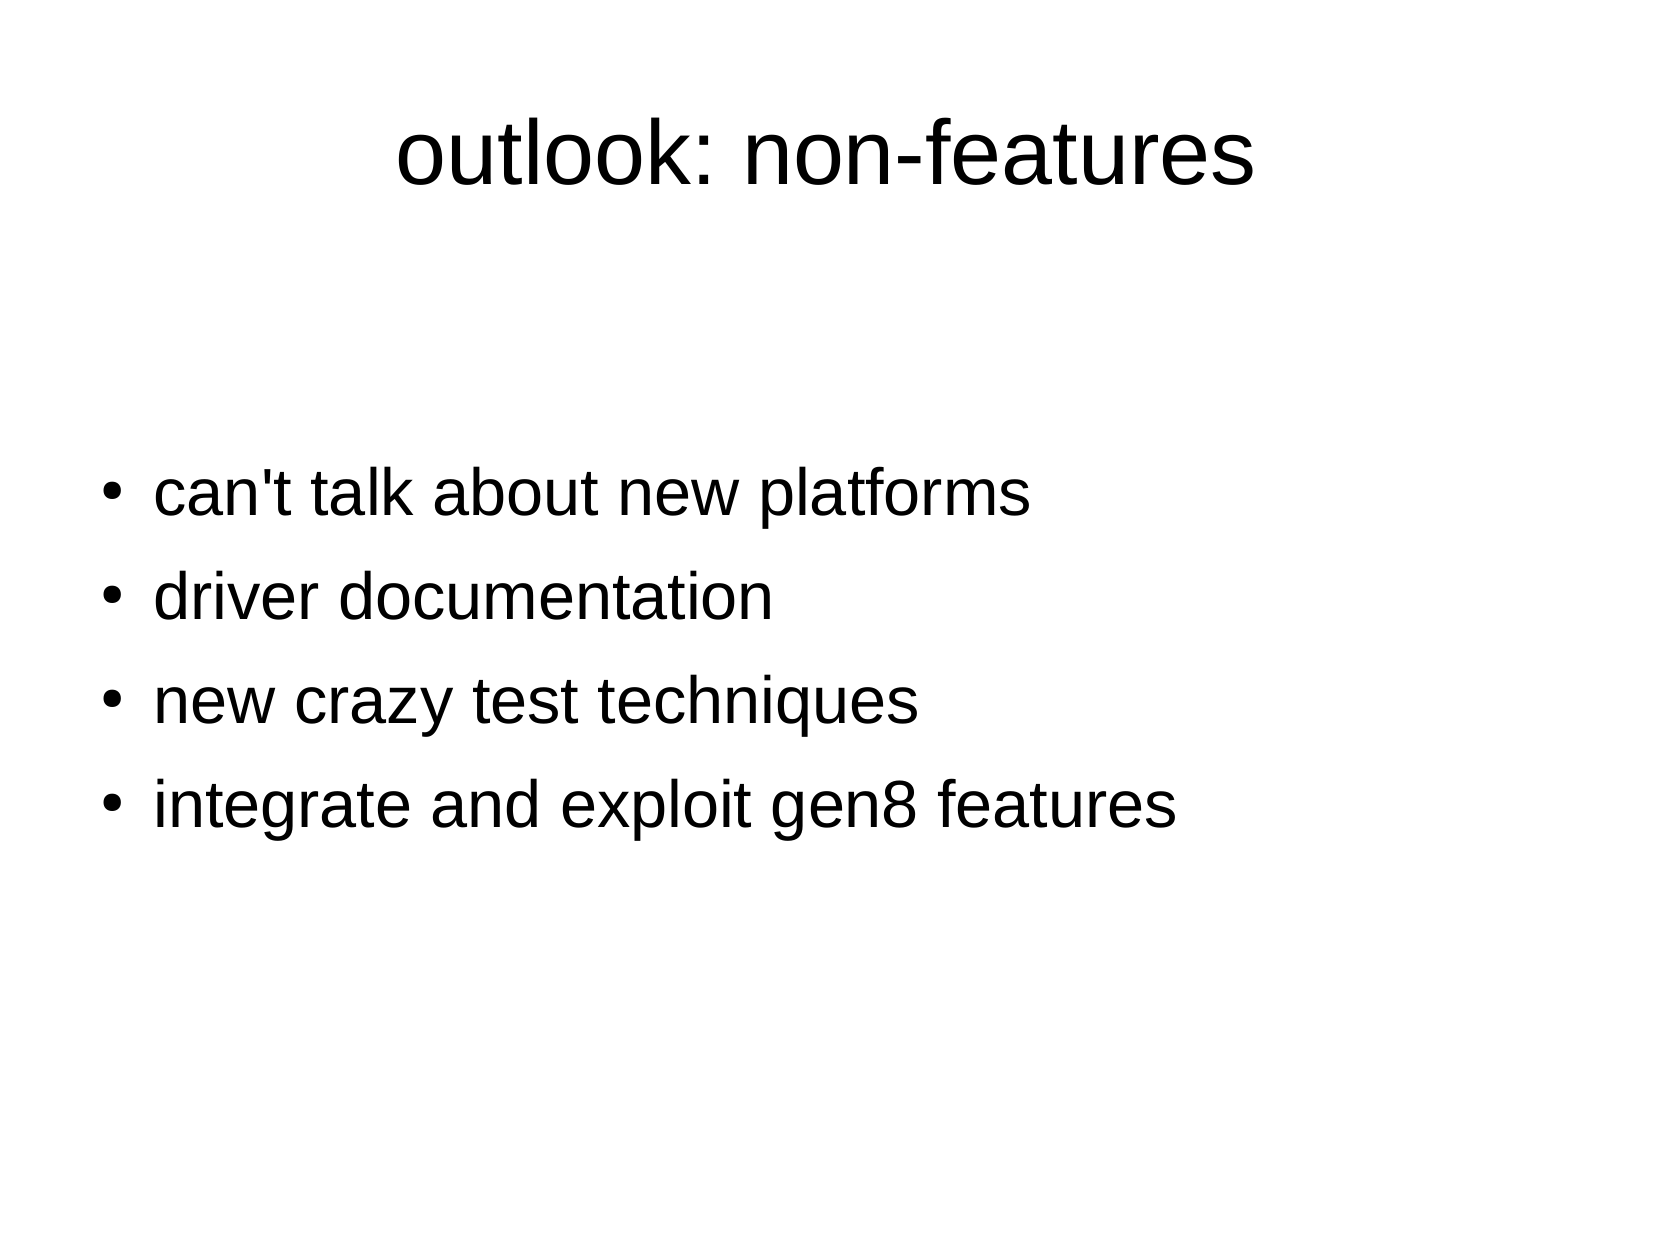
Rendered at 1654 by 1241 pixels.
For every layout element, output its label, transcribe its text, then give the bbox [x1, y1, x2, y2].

title outlook: non-features [82, 49, 1571, 257]
list can't talk about new platforms driver documentation new crazy test techniques integrate and exploit gen8 features [82, 454, 1571, 1044]
